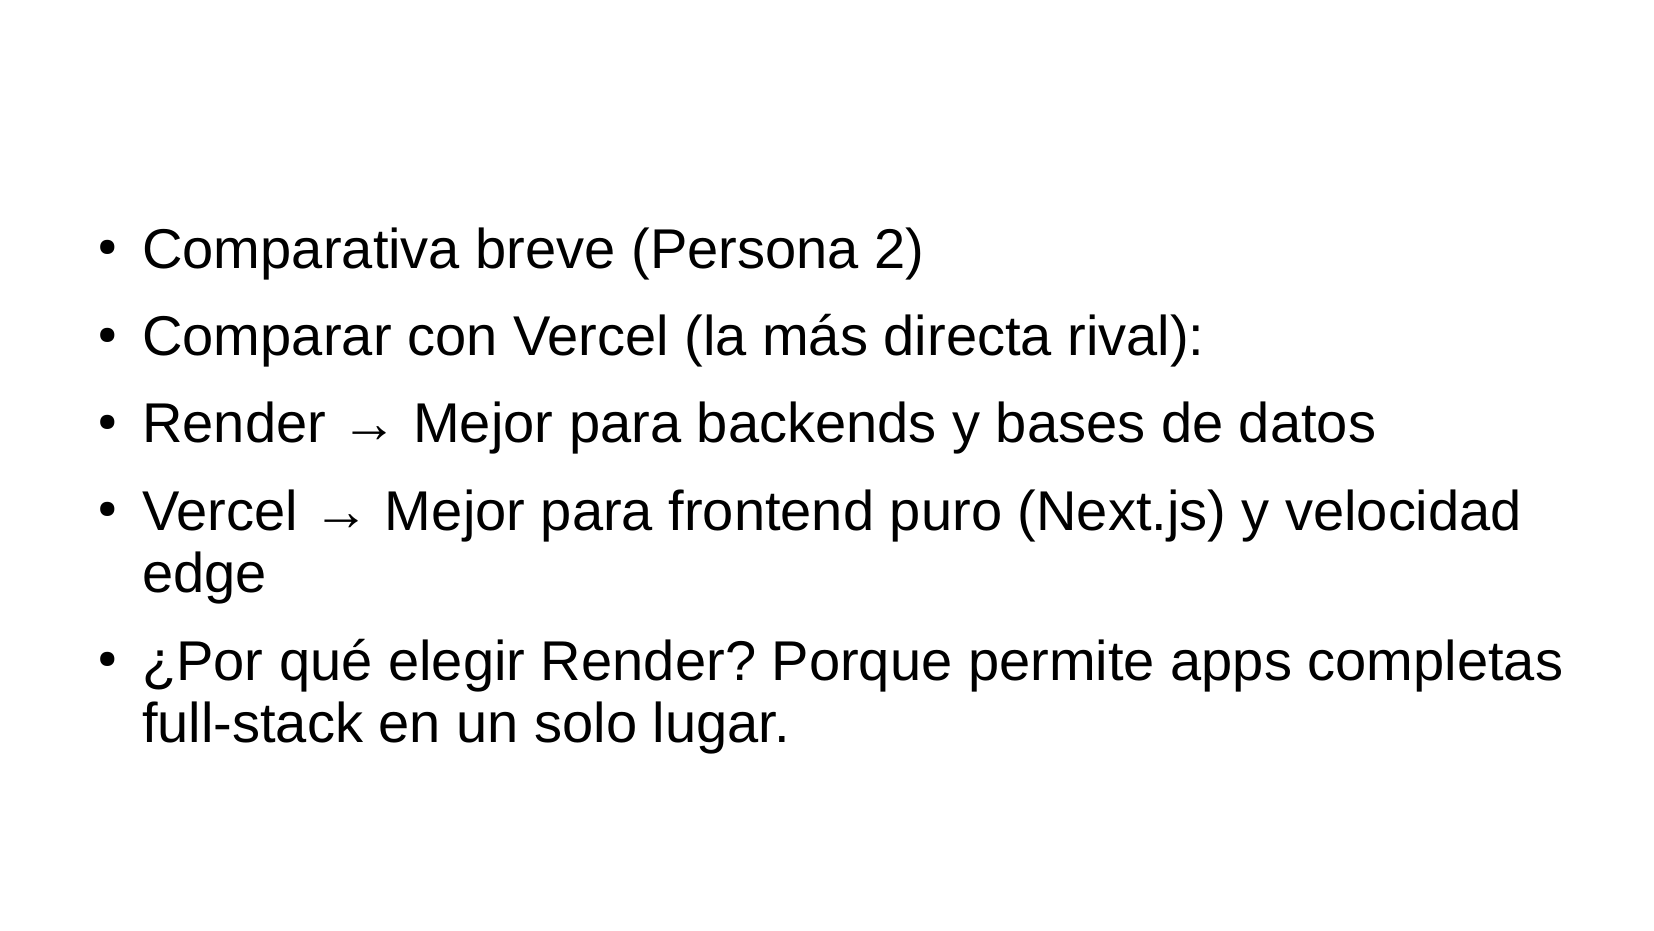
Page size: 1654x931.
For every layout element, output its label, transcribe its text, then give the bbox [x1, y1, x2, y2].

list Comparativa breve (Persona 2) Comparar con Vercel (la más directa rival): Render → Mejor para backends y bases de datos Vercel → Mejor para frontend puro (Next.js) y velocidad edge ¿Por qué elegir Render? Porque permite apps completas full-stack en un solo lugar. [82, 217, 1571, 758]
